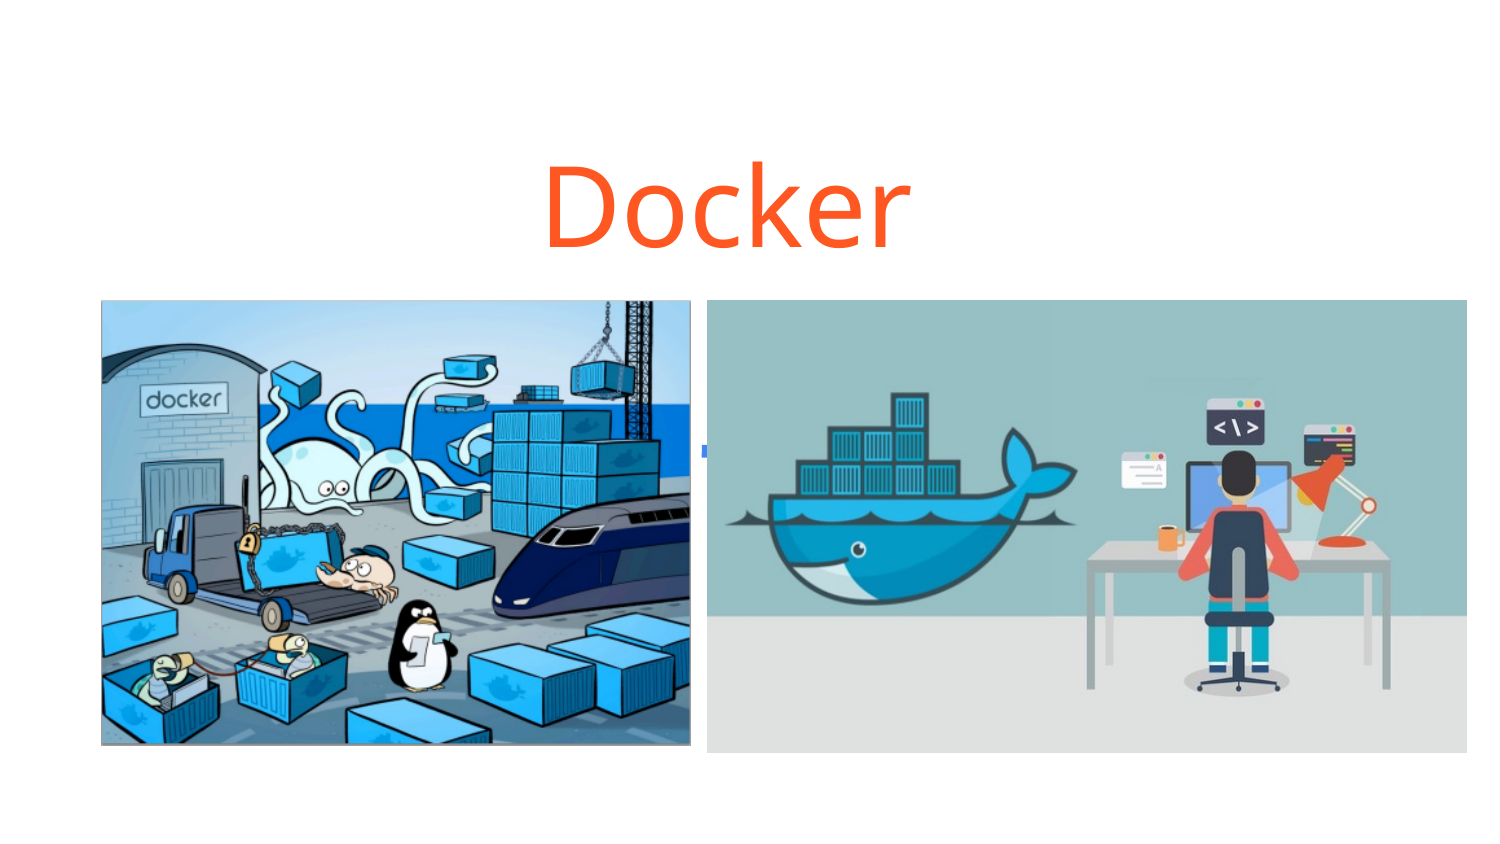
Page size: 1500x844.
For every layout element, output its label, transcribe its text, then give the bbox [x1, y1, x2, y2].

title Docker [95, 11, 1357, 285]
picture [707, 300, 1467, 754]
picture [101, 300, 691, 746]
